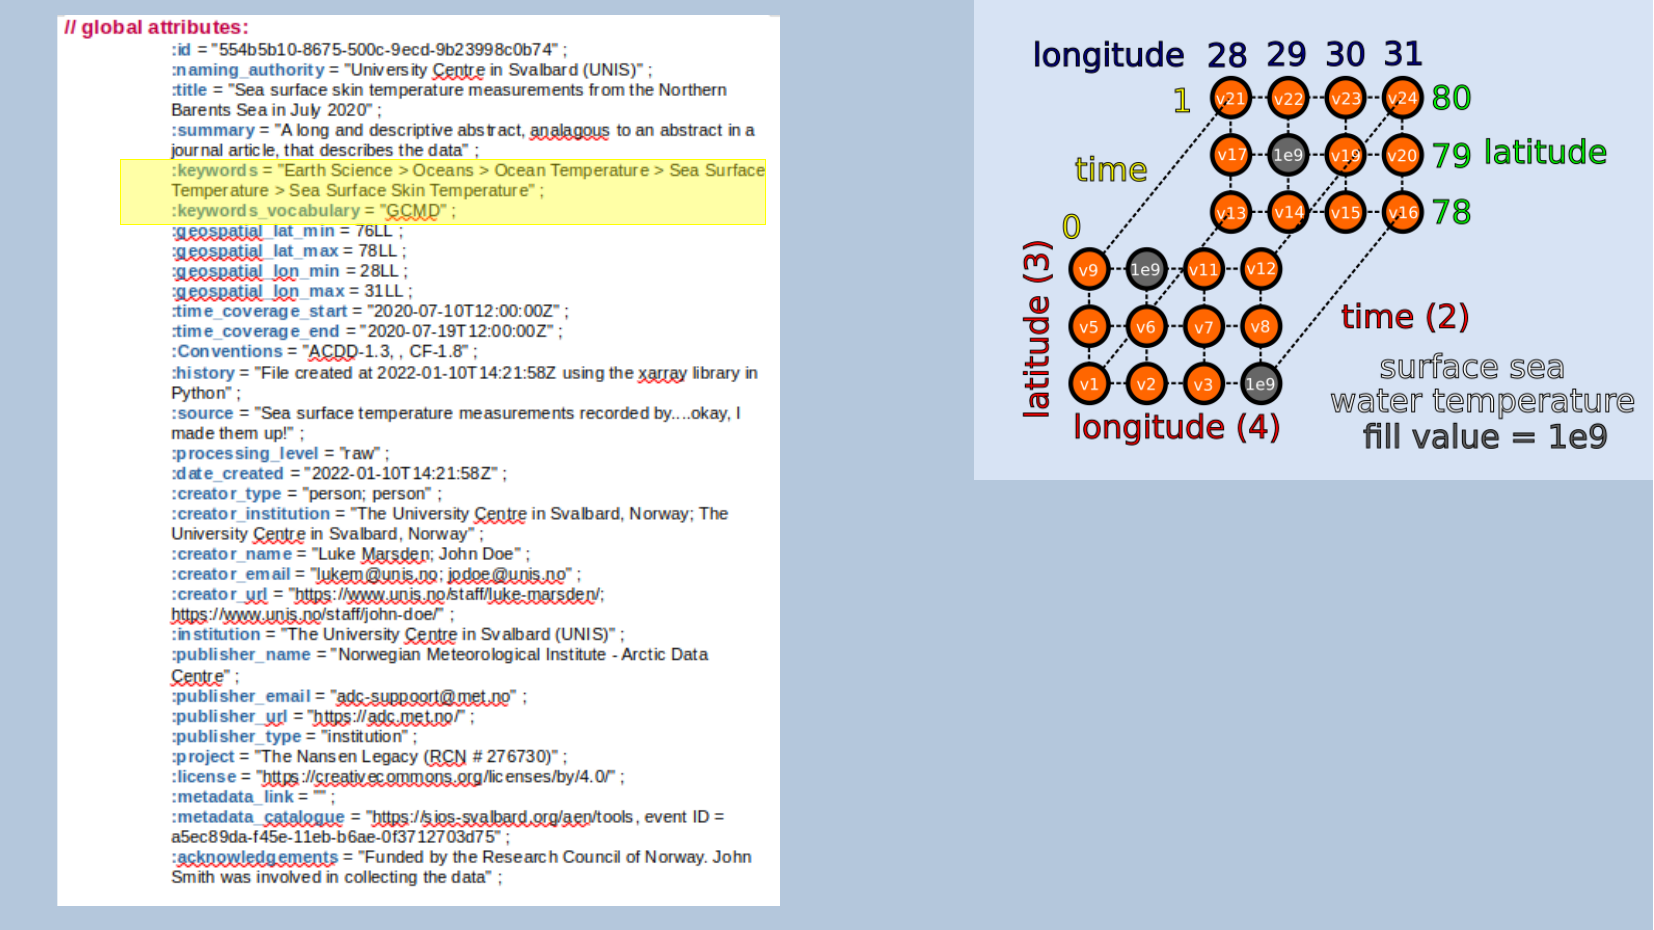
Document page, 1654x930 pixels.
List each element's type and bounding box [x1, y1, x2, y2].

picture [57, 15, 781, 906]
picture [974, 0, 1653, 480]
text_box [120, 159, 766, 225]
